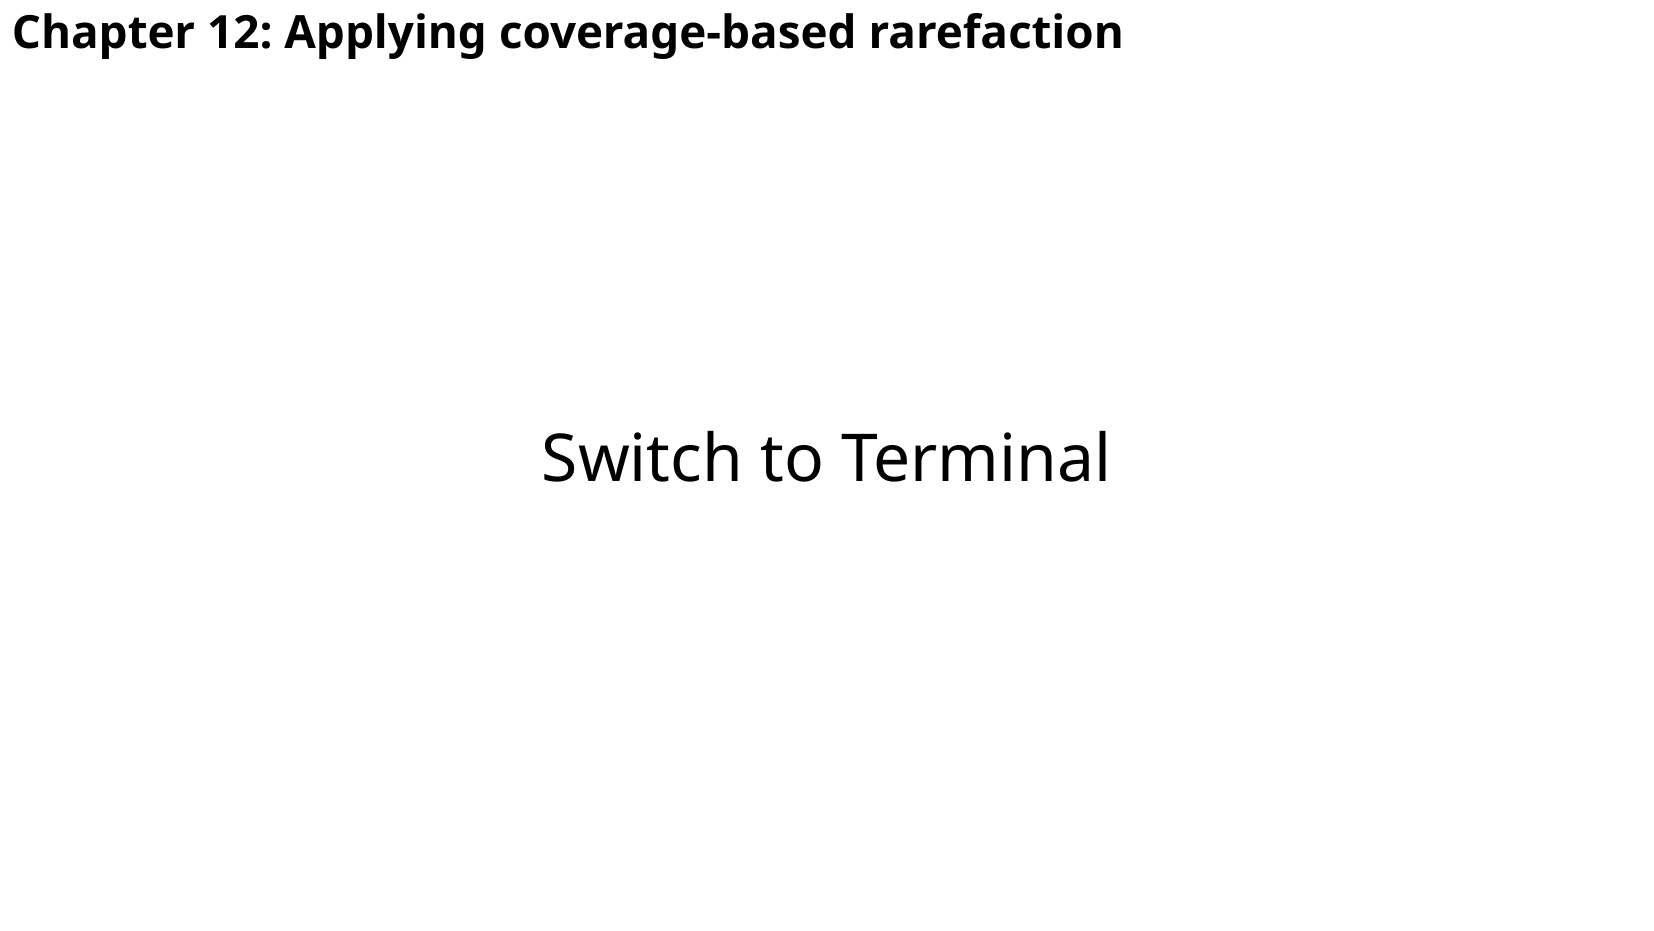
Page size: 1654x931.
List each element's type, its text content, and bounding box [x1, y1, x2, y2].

title Chapter 12: Applying coverage-based rarefaction [11, 0, 1642, 130]
list Switch to Terminal [531, 410, 1123, 520]
